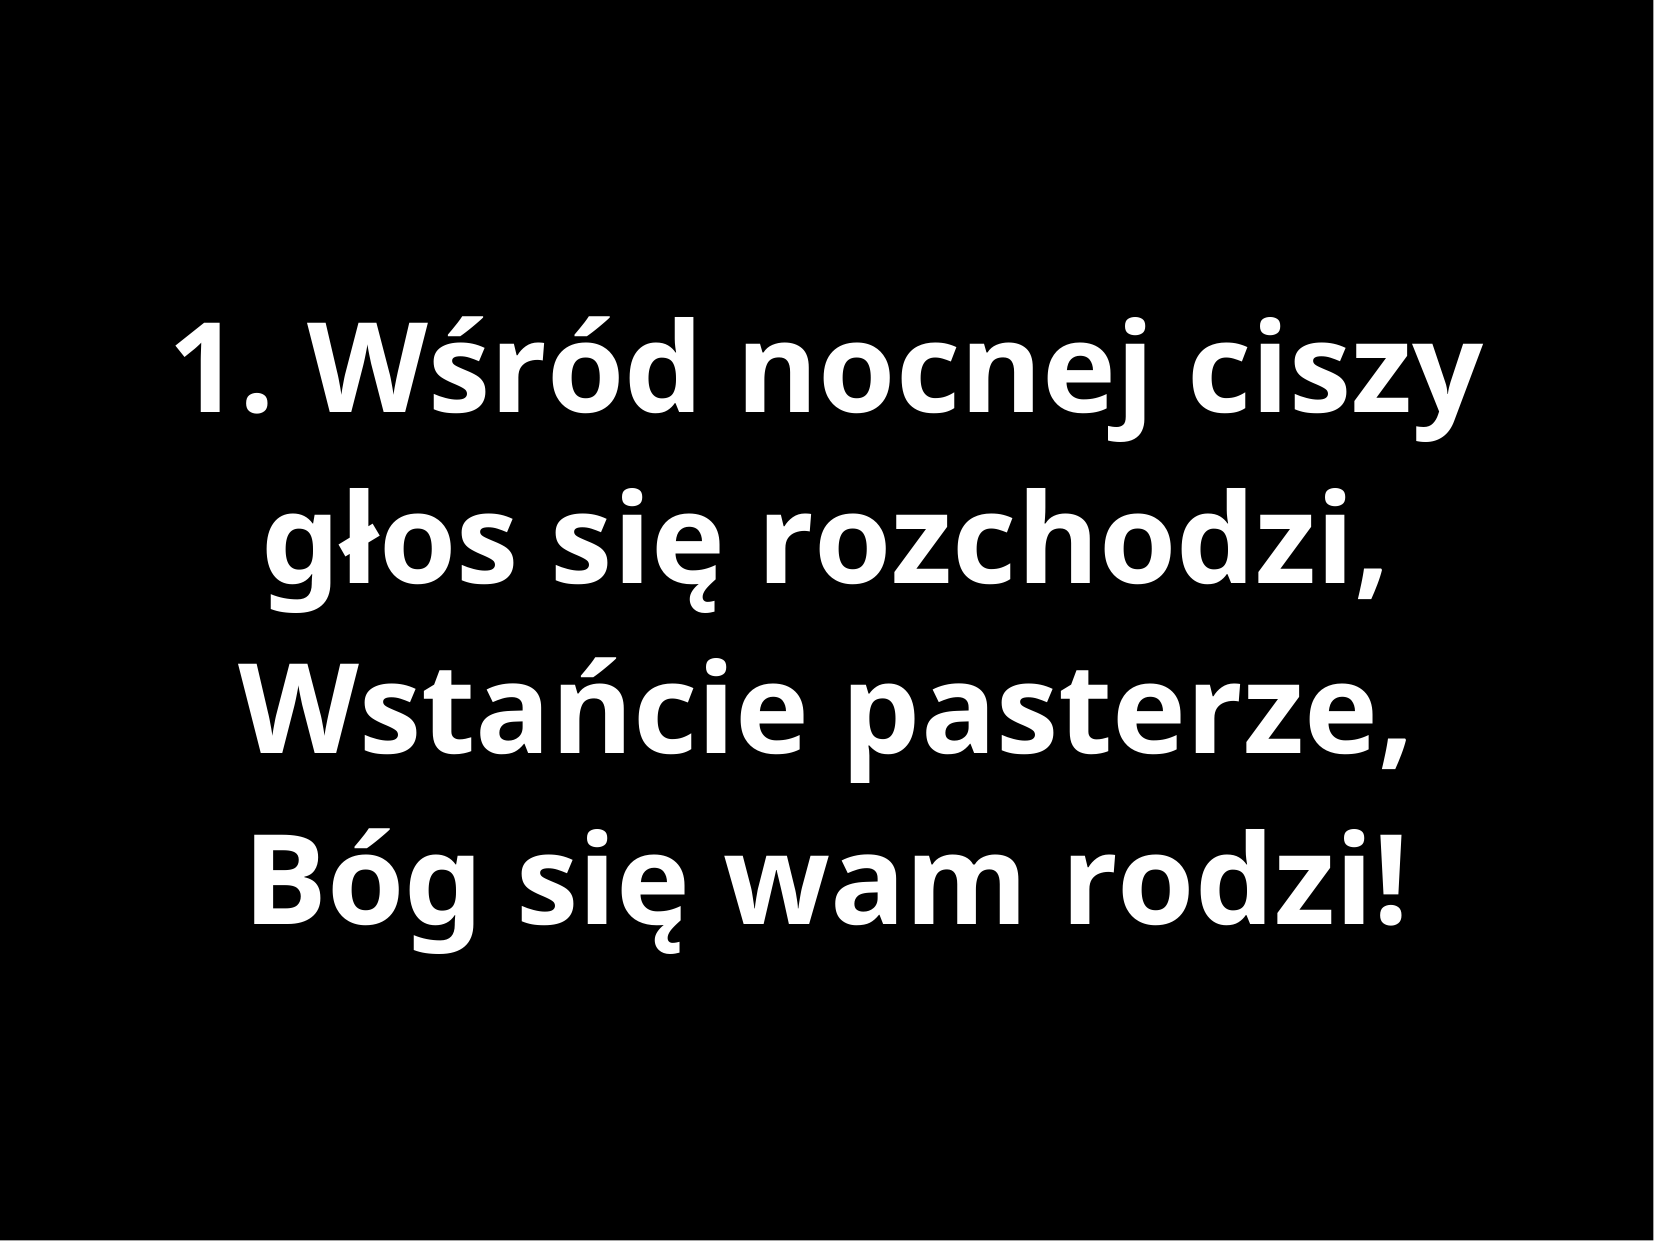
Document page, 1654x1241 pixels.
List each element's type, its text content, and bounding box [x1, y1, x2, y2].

title 1. Wśród nocnej ciszy głos się rozchodzi, Wstańcie pasterze, Bóg się wam rodzi! [0, 0, 1654, 1241]
